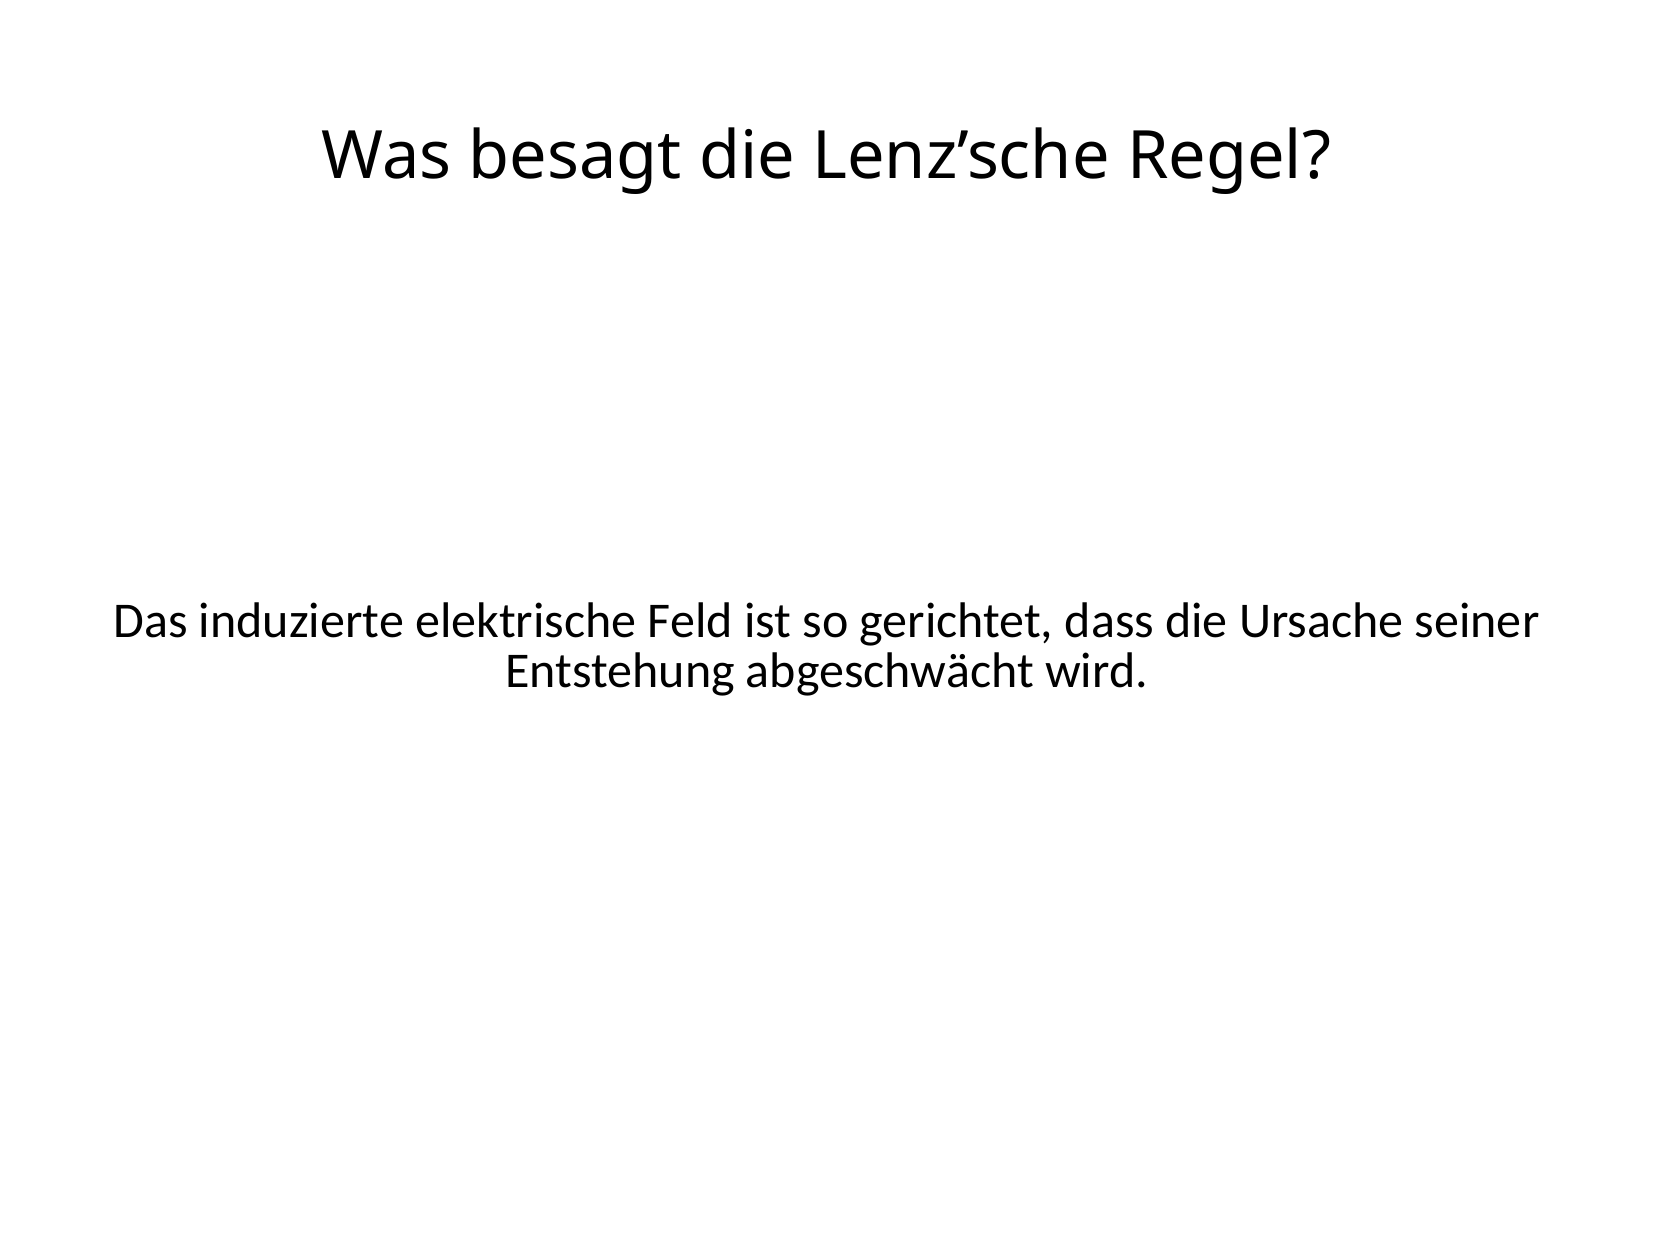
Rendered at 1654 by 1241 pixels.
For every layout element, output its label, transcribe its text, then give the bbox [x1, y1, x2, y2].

subtitle Das induzierte elektrische Feld ist so gerichtet, dass die Ursache seiner Entstehung abgeschwächt wird. [82, 290, 1571, 1010]
title Was besagt die Lenz’sche Regel? [82, 49, 1571, 257]
